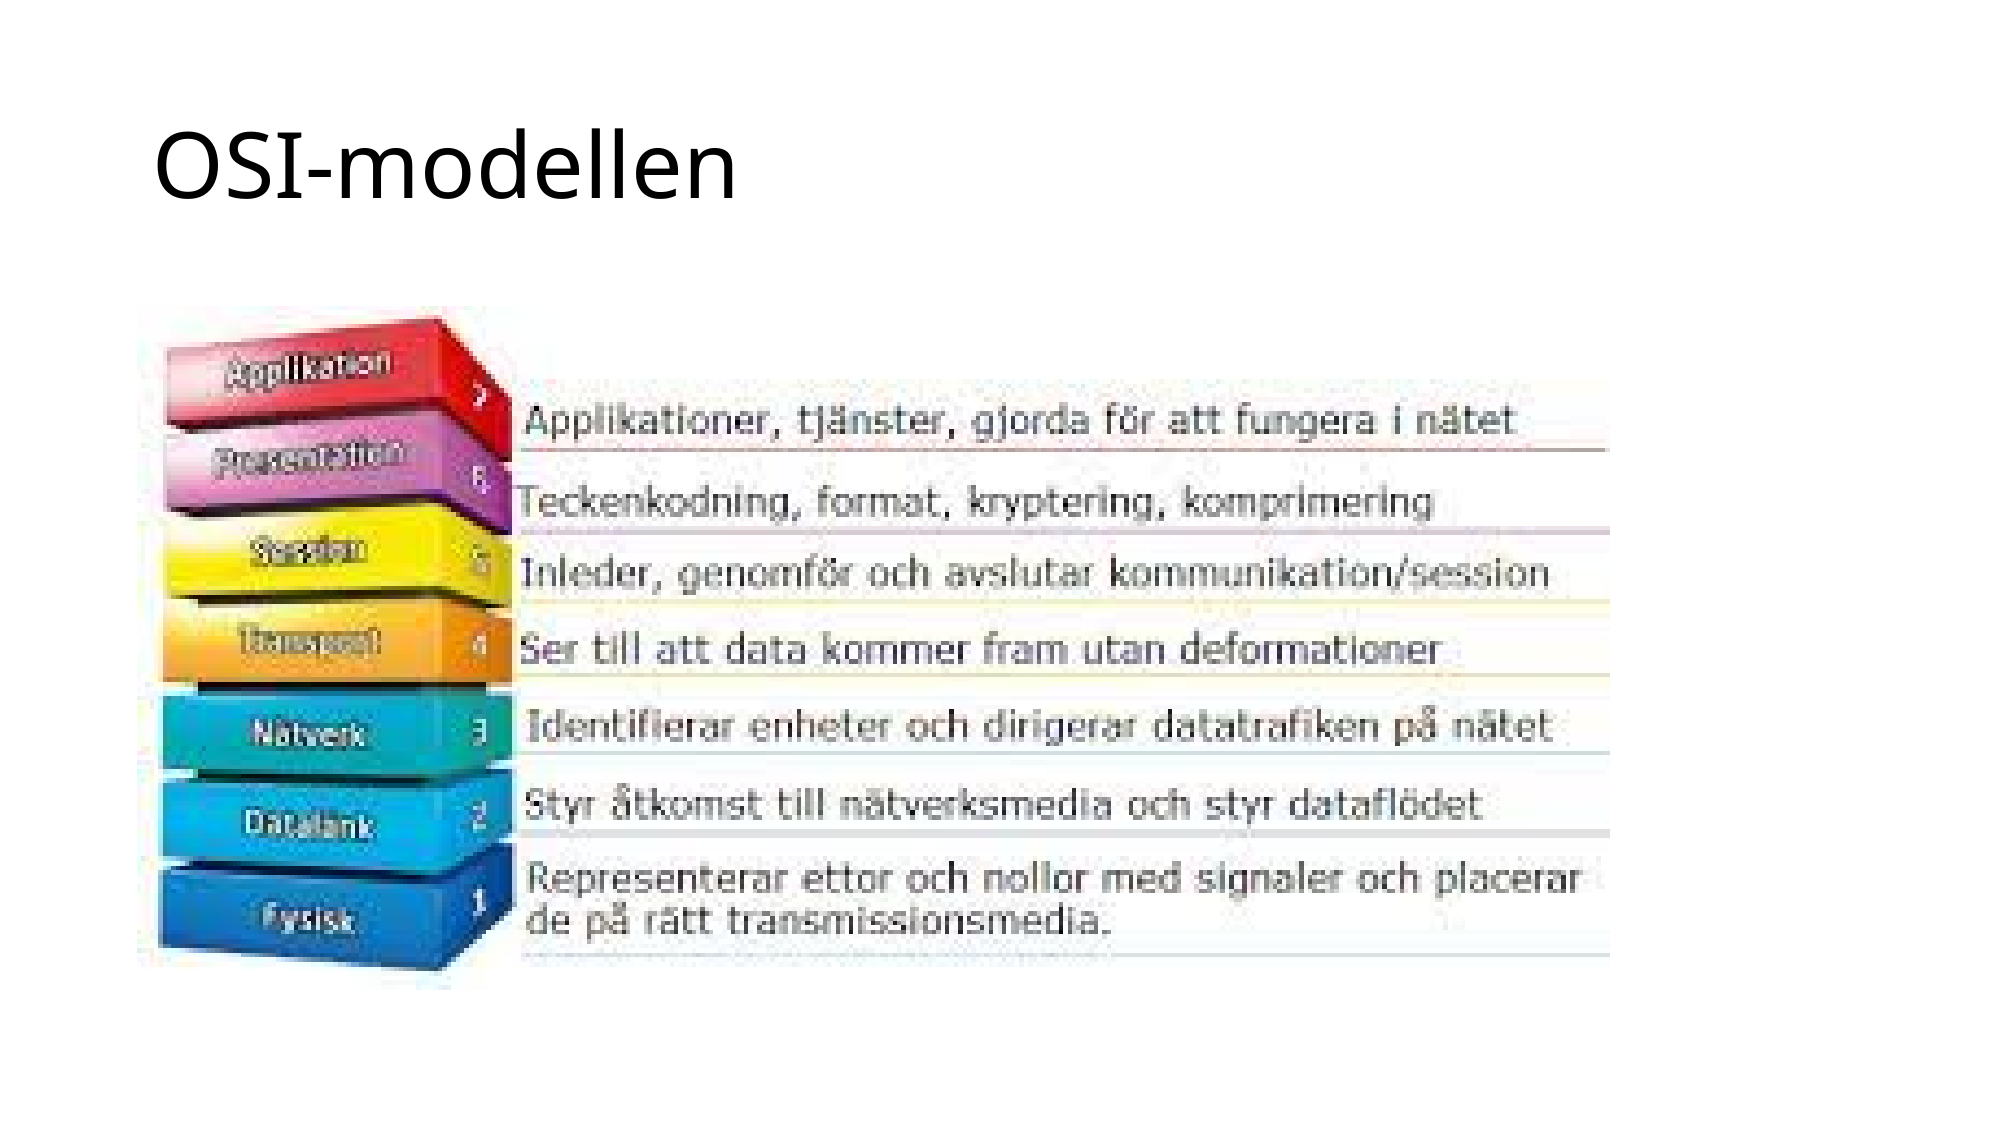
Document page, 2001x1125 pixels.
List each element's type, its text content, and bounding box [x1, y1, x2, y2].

picture [137, 306, 1610, 990]
title OSI-modellen [137, 59, 1863, 278]
